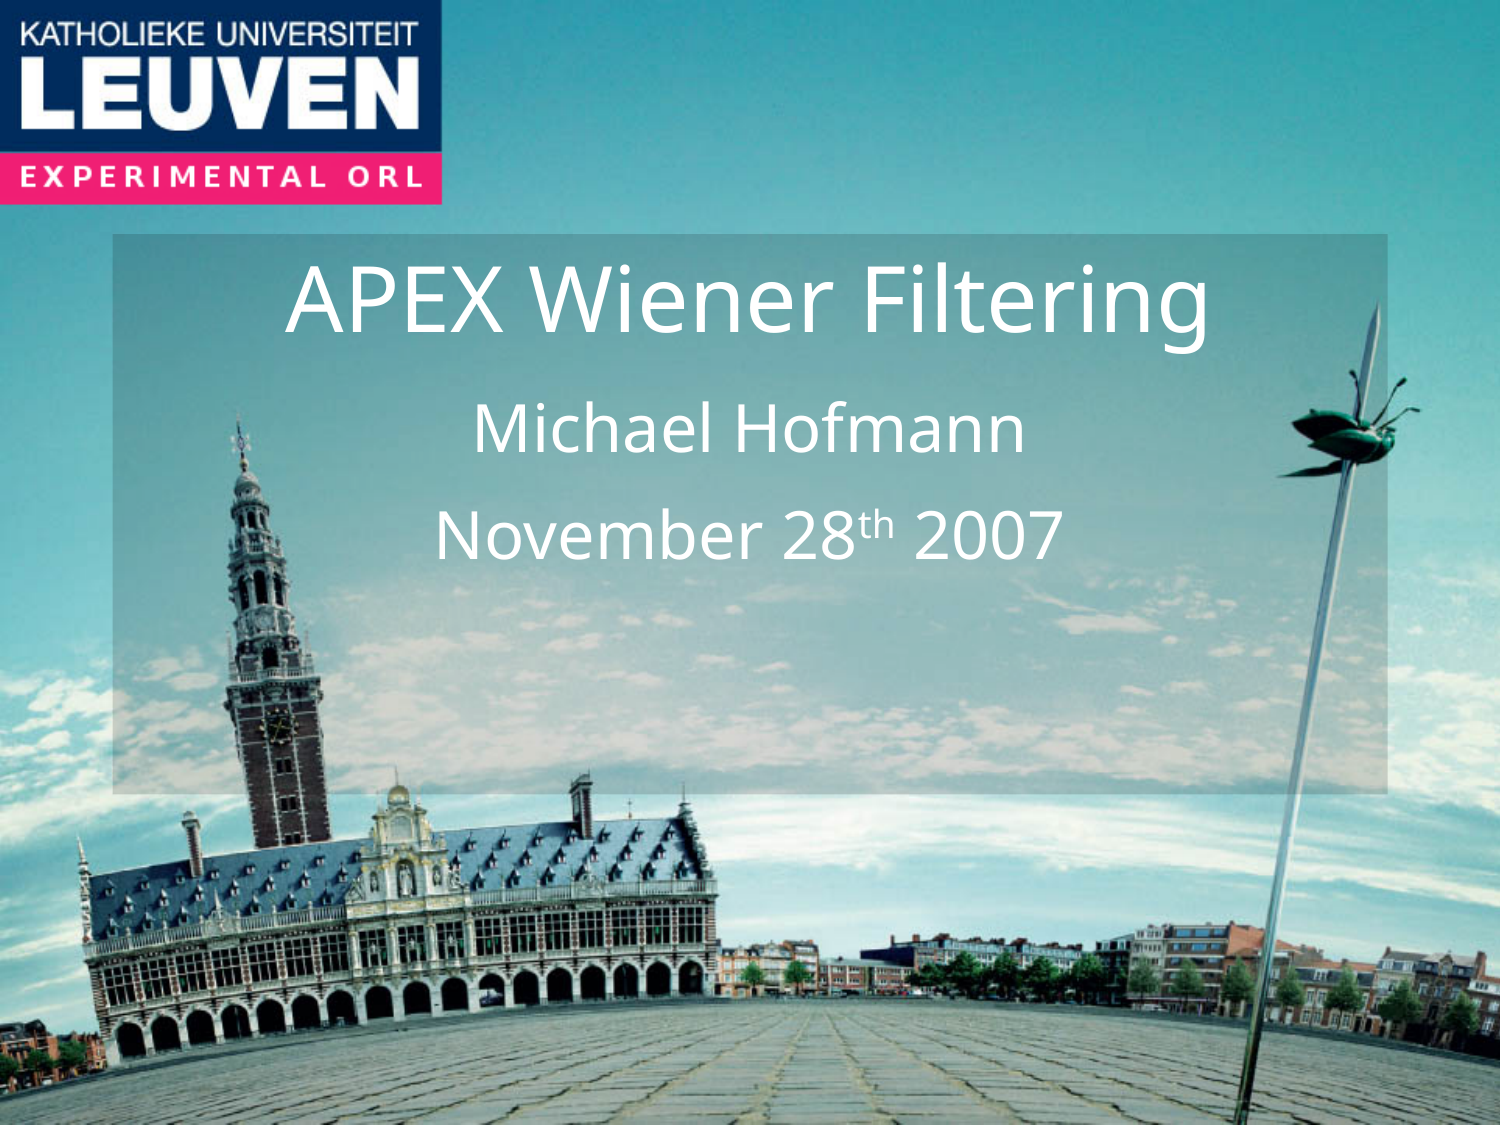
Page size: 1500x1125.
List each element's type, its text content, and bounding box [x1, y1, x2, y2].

subtitle Michael Hofmann November 28th 2007 [225, 380, 1276, 669]
title APEX Wiener Filtering [112, 234, 1388, 795]
picture [0, 0, 1500, 1125]
